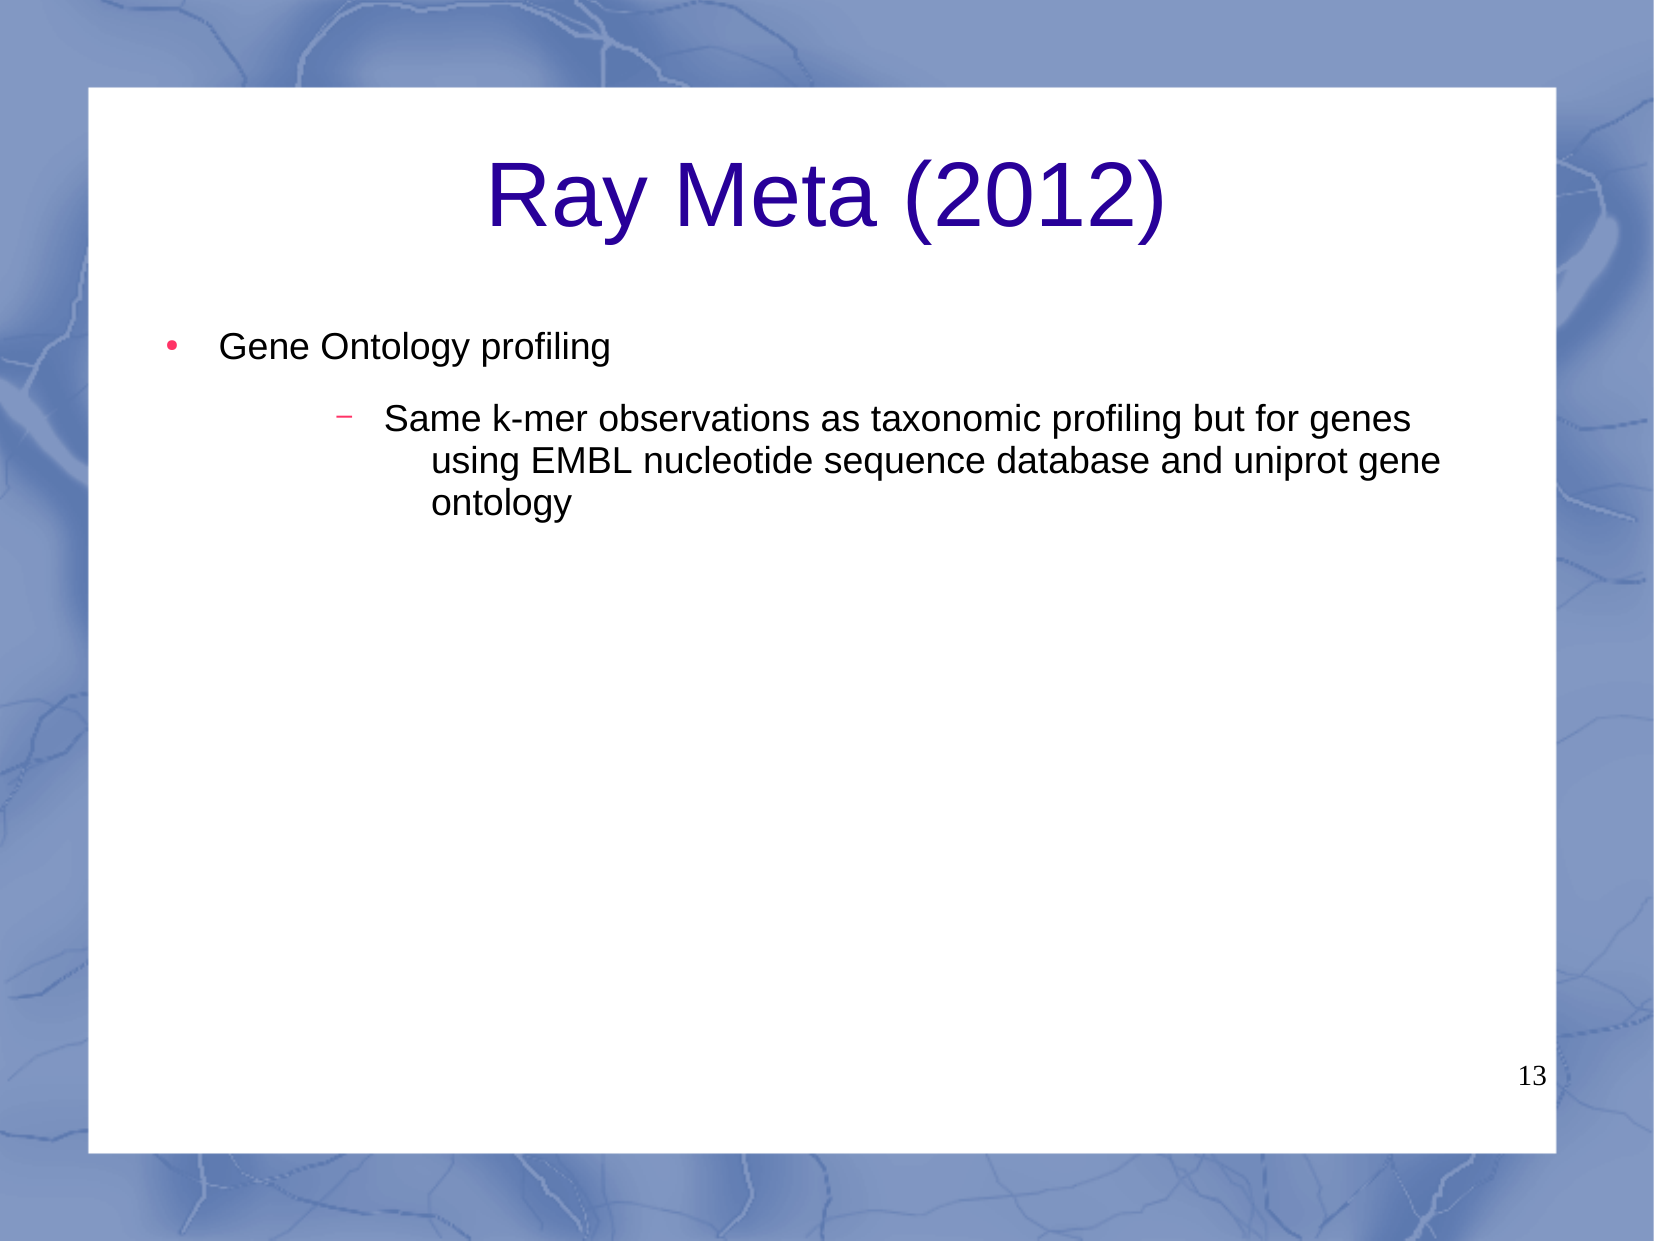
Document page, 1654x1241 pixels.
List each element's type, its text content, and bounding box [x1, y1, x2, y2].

title Ray Meta (2012) [118, 90, 1536, 298]
list Gene Ontology profiling Same k-mer observations as taxonomic profiling but for genes using EMBL nucleotide sequence database and uniprot gene ontology [147, 325, 1506, 1045]
picture [0, 0, 1654, 1241]
